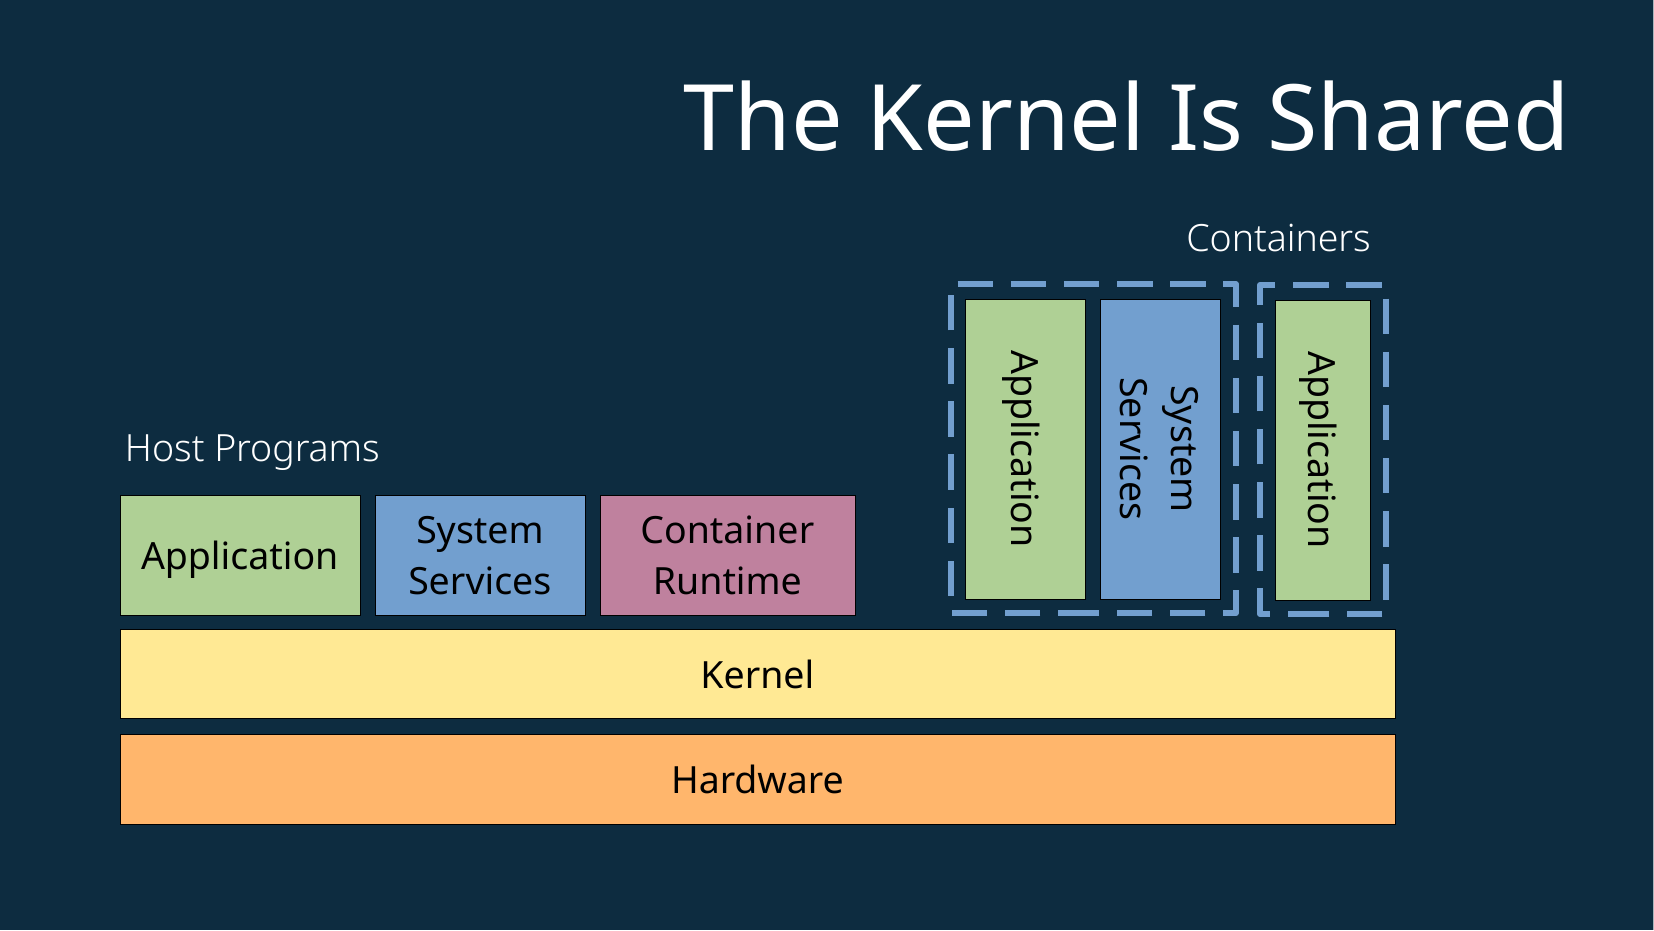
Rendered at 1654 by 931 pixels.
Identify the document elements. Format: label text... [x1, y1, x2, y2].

title The Kernel Is Shared [82, 37, 1571, 193]
text_box Host Programs [109, 414, 395, 481]
text_box System Services [1100, 299, 1221, 600]
text_box Hardware [120, 734, 1396, 825]
text_box System Services [375, 495, 586, 616]
text_box Container Runtime [600, 495, 856, 616]
text_box Kernel [120, 629, 1396, 719]
text_box Application [120, 495, 361, 616]
text_box Application [1275, 300, 1371, 601]
text_box Containers [1171, 204, 1386, 271]
text_box Application [965, 299, 1086, 600]
